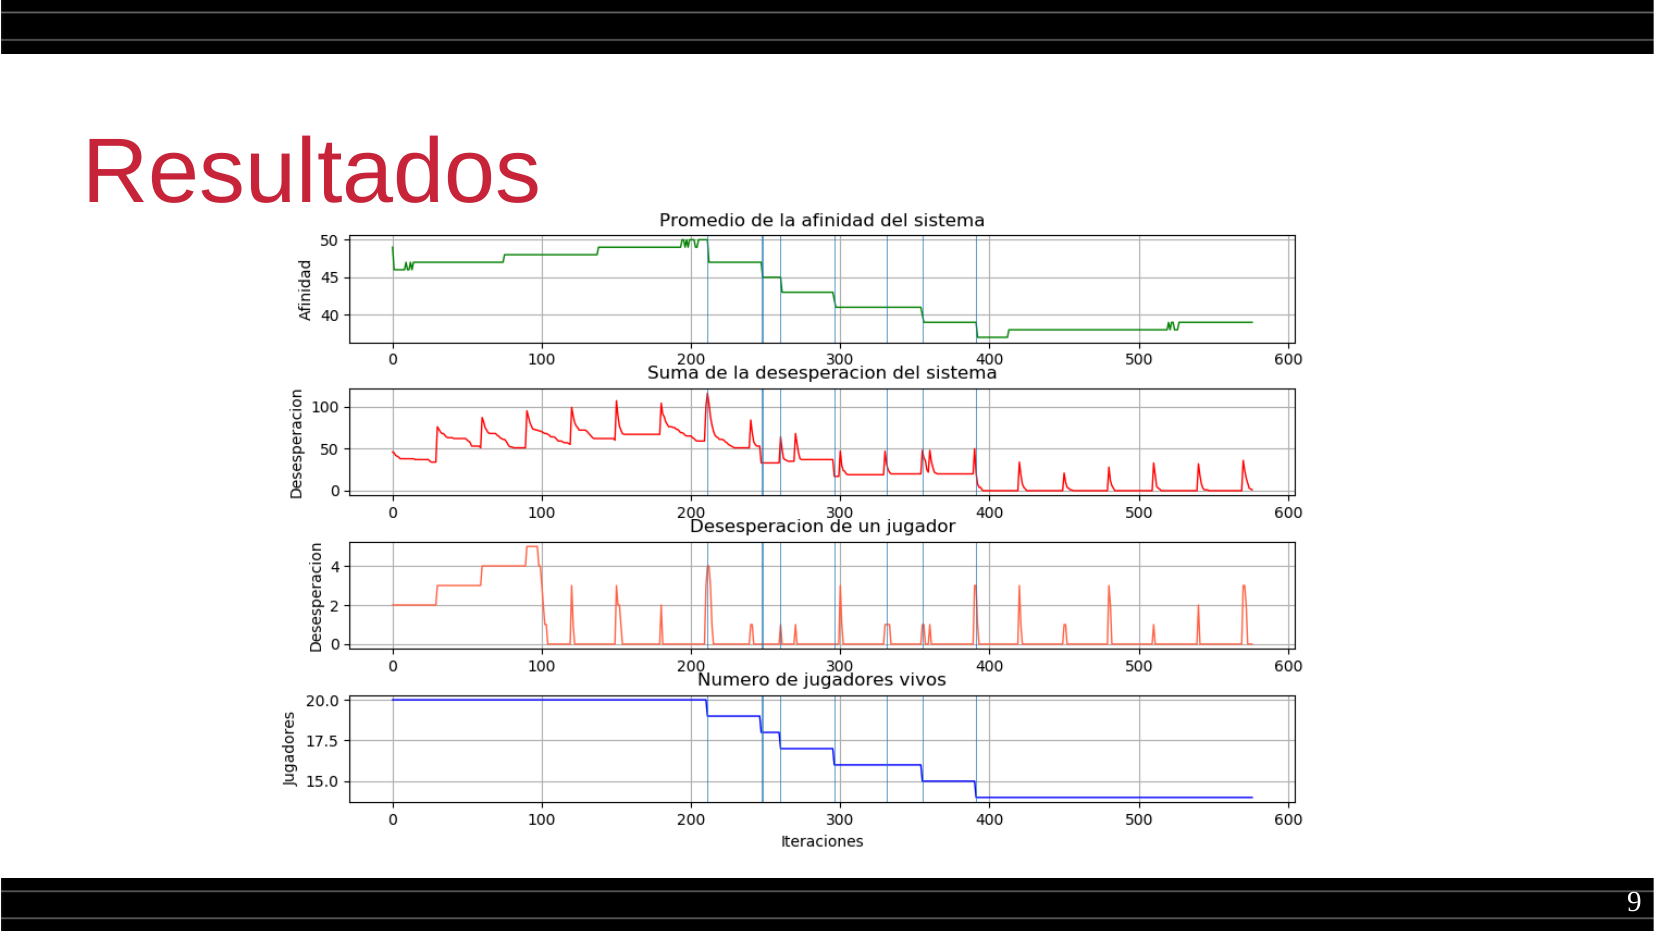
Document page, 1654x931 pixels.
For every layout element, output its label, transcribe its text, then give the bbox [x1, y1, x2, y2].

picture [1, 0, 1654, 54]
title Resultados [82, 92, 1571, 249]
picture [259, 210, 1347, 863]
picture [1, 878, 1654, 931]
